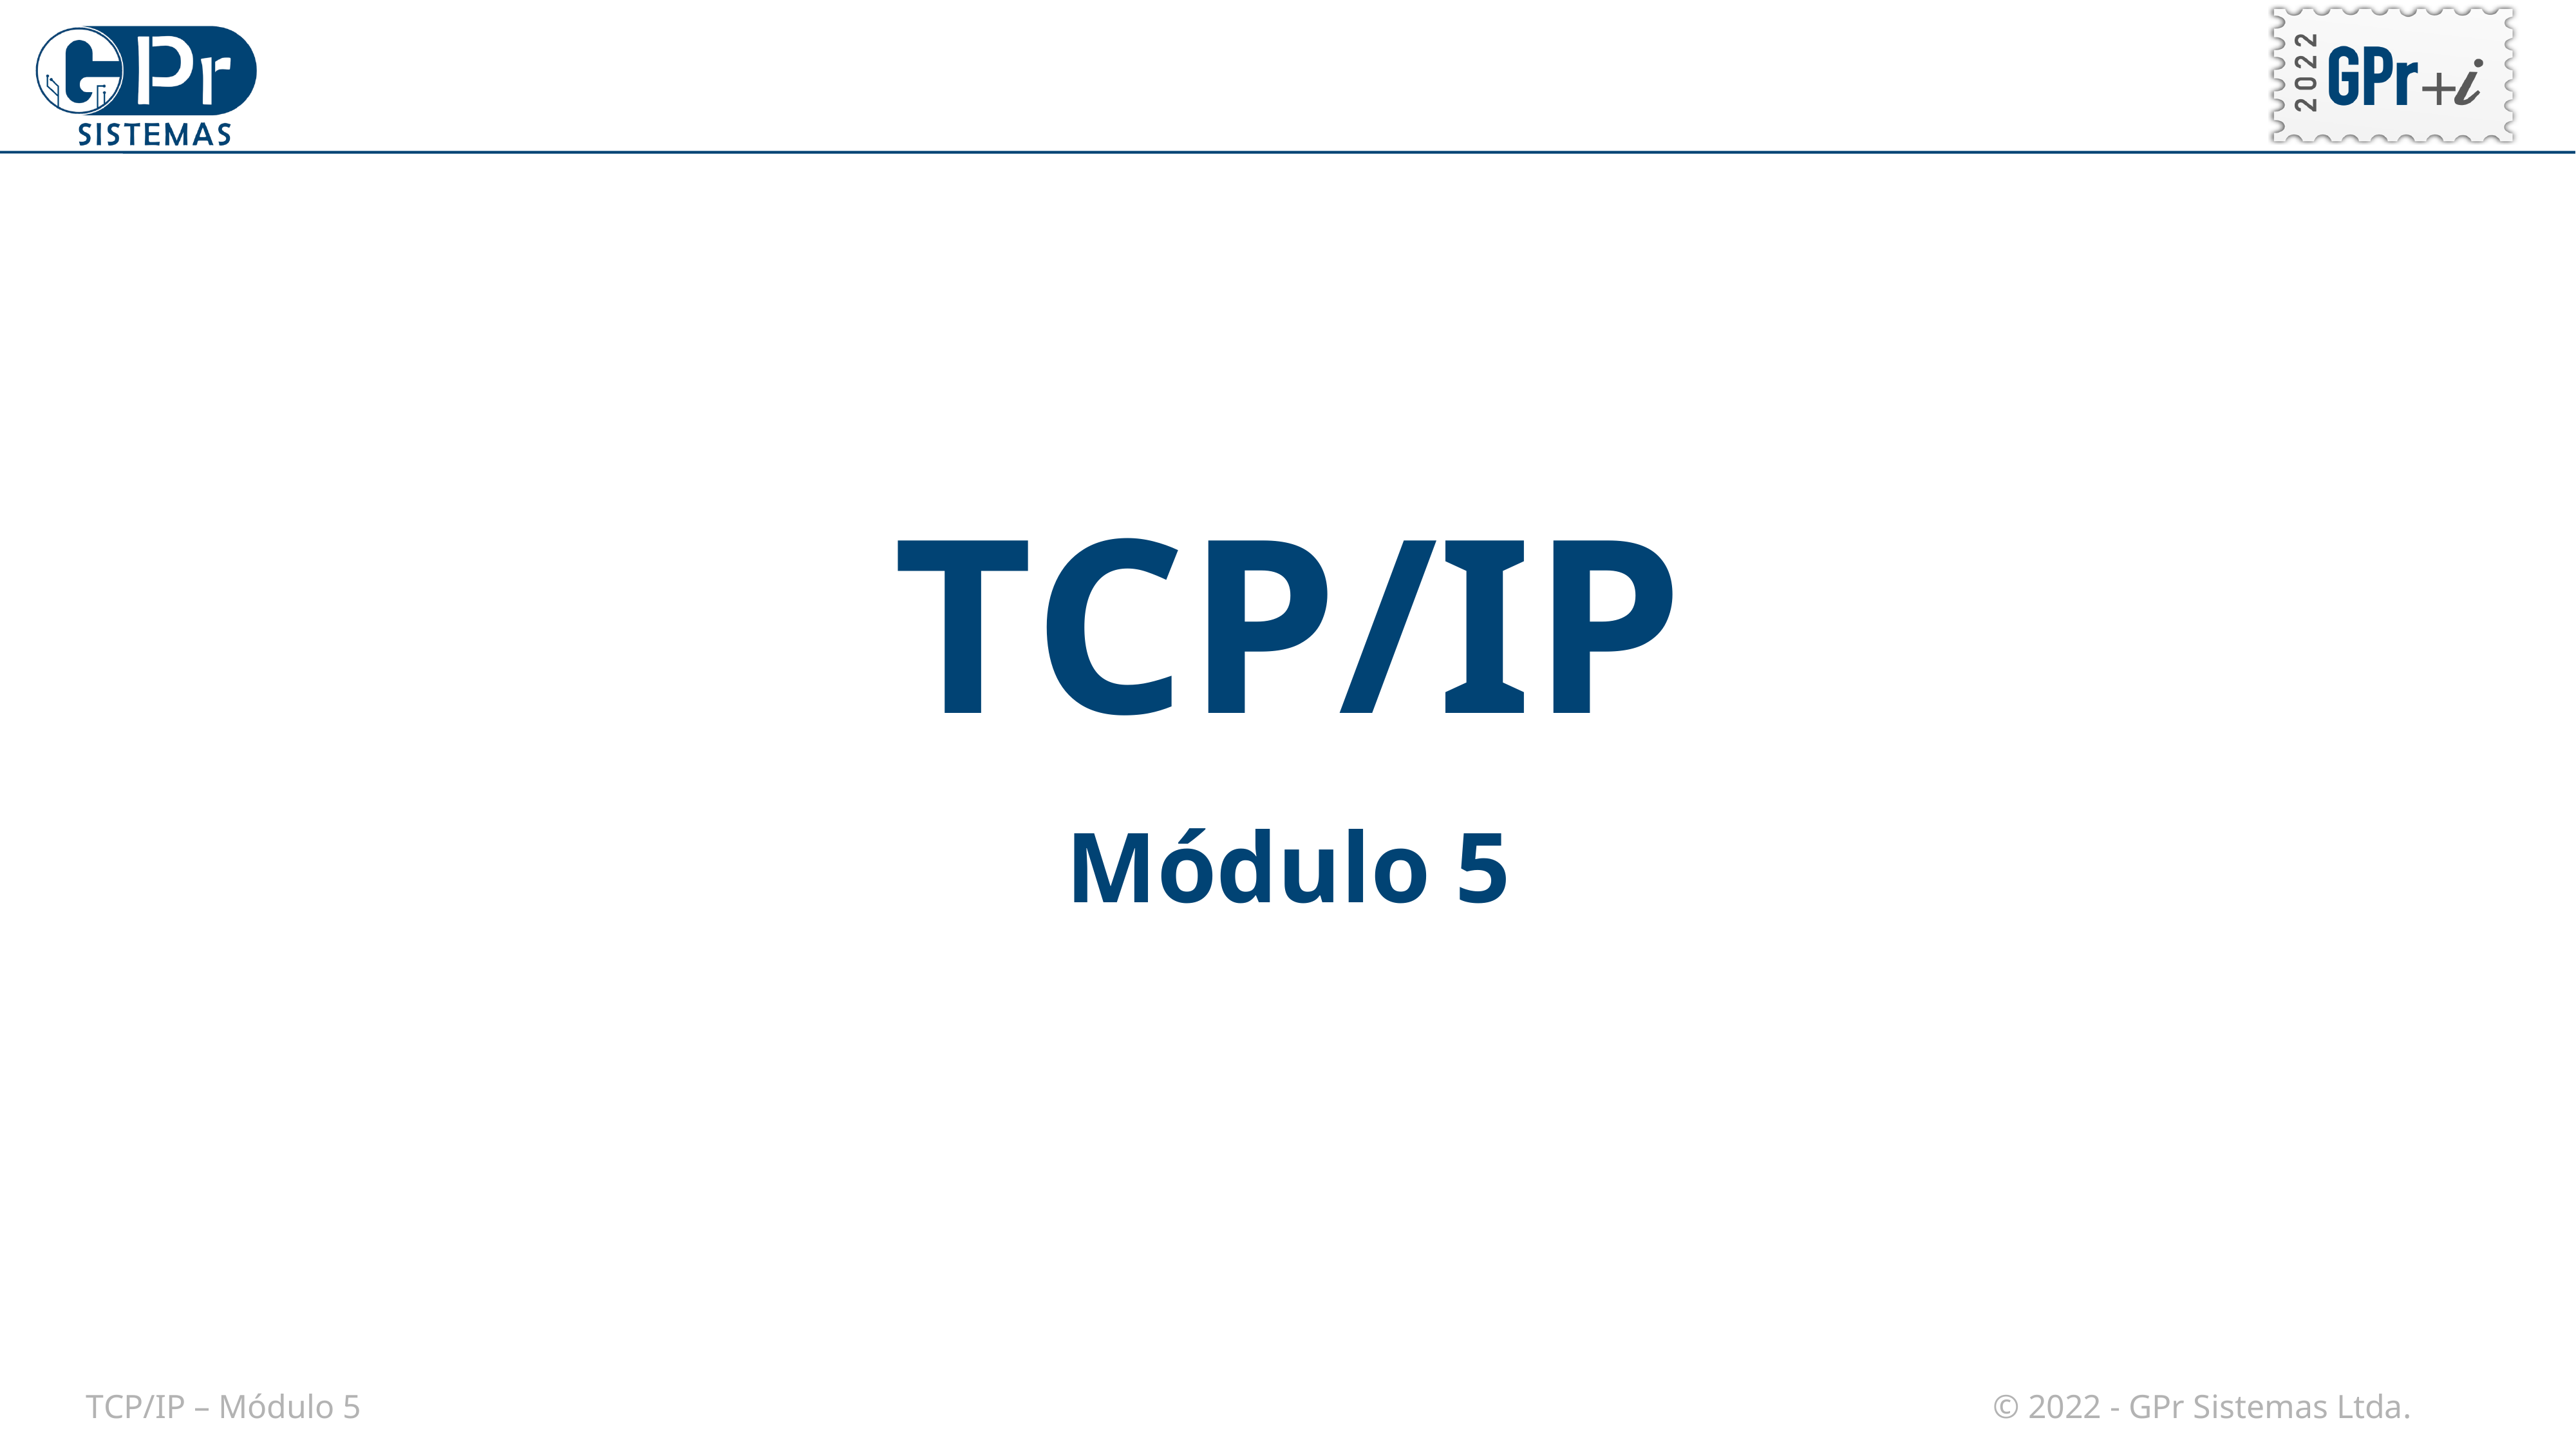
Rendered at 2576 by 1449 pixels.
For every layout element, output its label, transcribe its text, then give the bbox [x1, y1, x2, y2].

text_box TCP/IP Módulo 5 [81, 520, 2496, 929]
picture [34, 26, 257, 147]
picture [2268, 4, 2519, 145]
